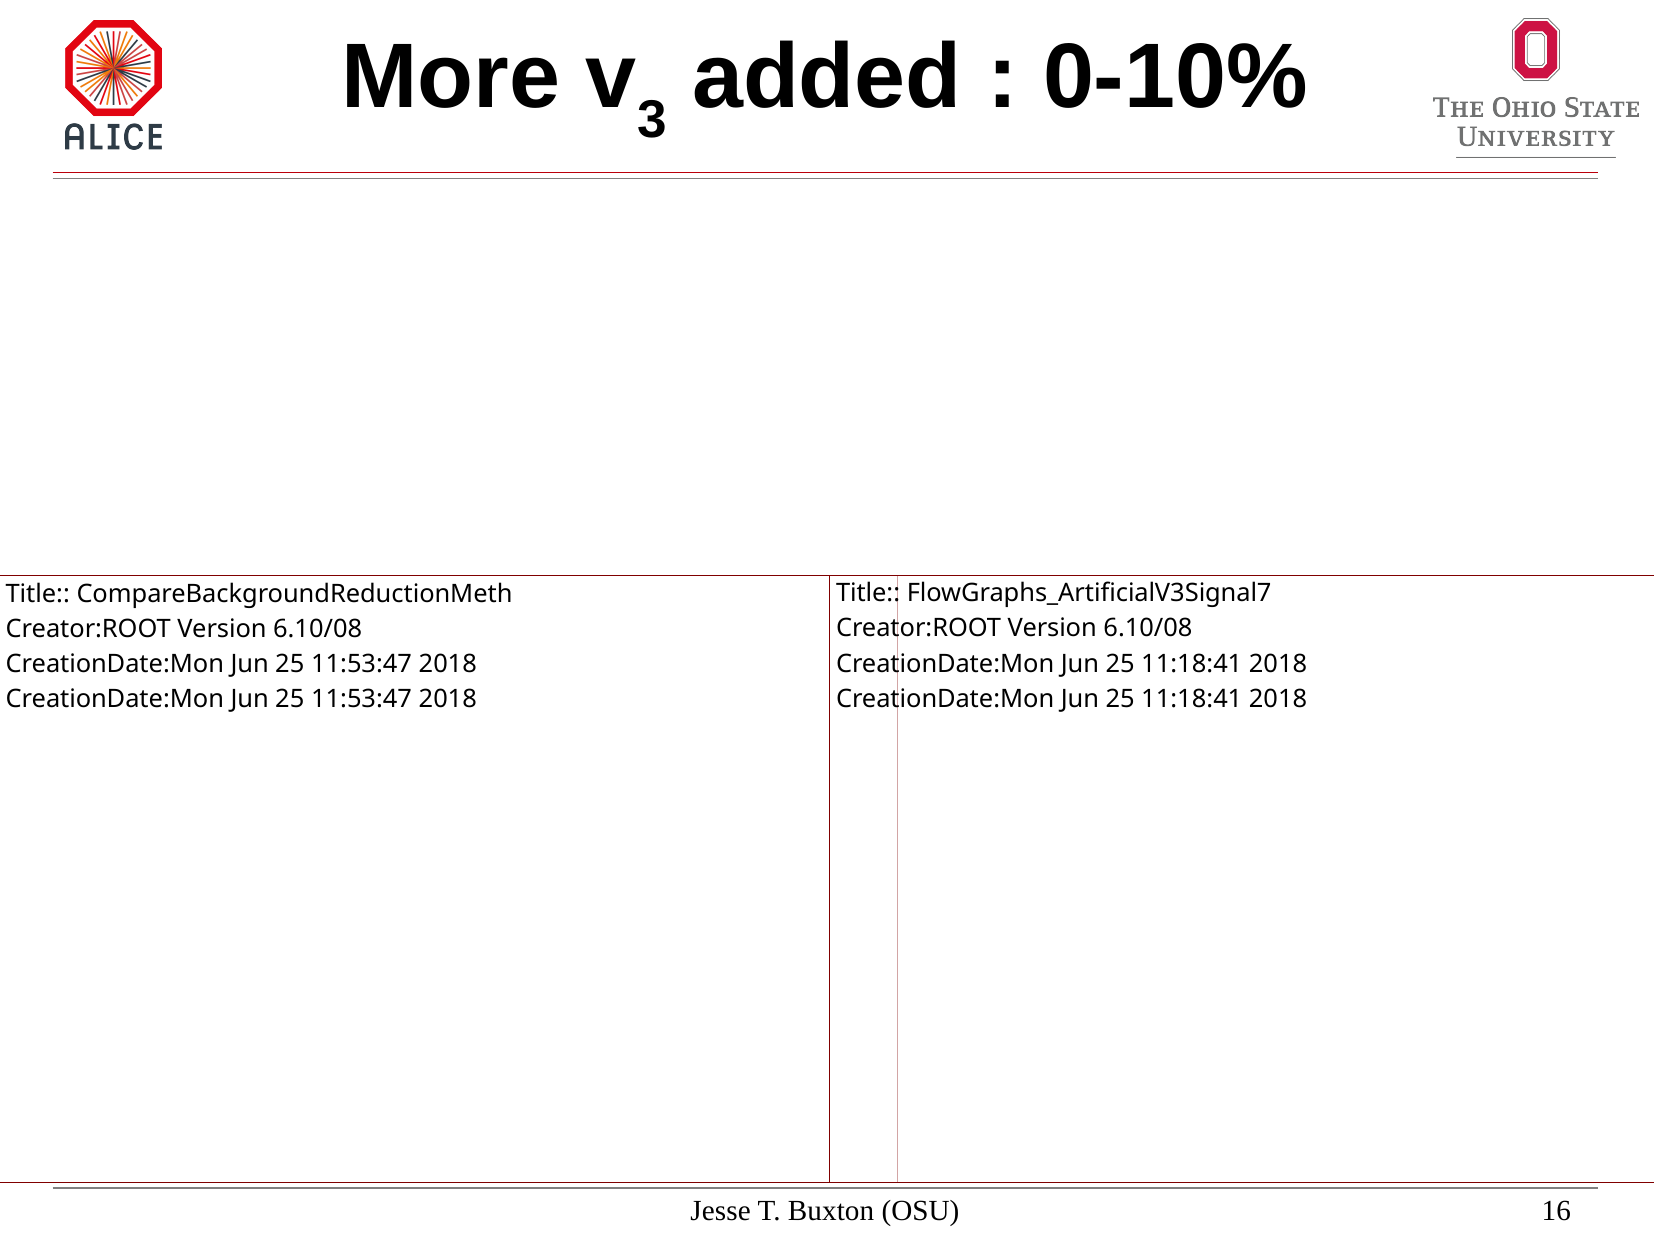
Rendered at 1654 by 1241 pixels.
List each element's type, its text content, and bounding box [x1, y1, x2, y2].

picture [65, 20, 137, 150]
picture [0, 573, 1654, 1183]
title More v3 added : 0-10% [137, 1, 1513, 172]
picture [1513, 5, 1642, 171]
